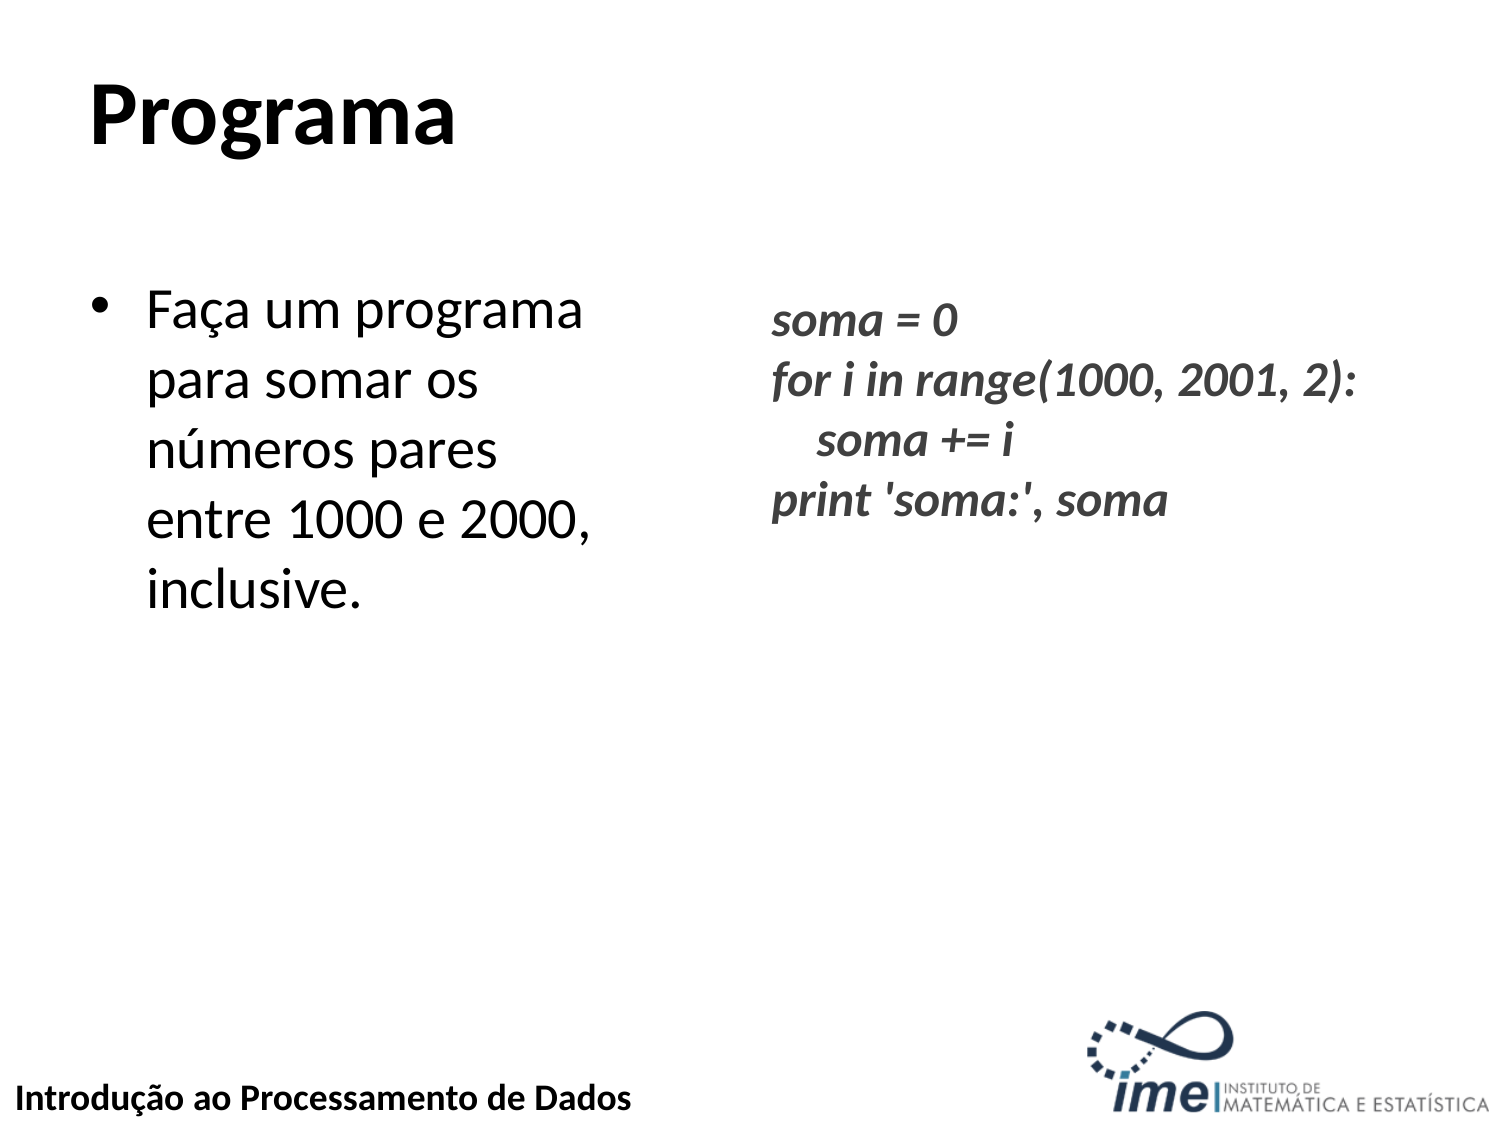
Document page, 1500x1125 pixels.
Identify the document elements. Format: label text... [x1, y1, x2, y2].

list Faça um programa para somar os números pares entre 1000 e 2000, inclusive. [75, 262, 621, 1005]
picture [1086, 1011, 1495, 1115]
title Programa [75, 45, 1425, 233]
text_box soma = 0 for i in range(1000, 2001, 2): soma += i print 'soma:', soma [756, 278, 1373, 674]
